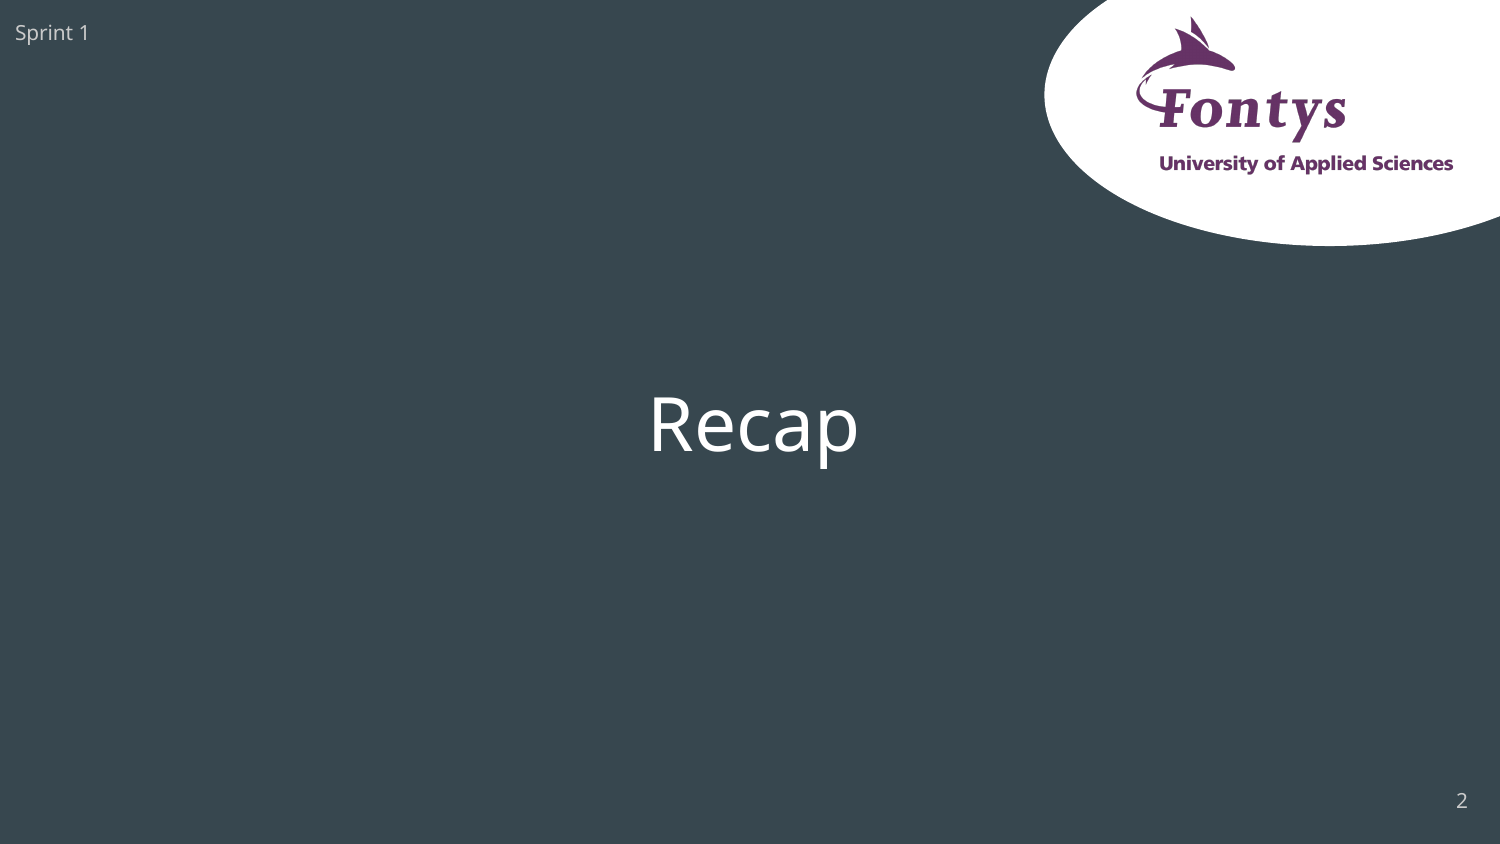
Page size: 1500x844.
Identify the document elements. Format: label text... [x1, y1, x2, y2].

picture [1133, 13, 1456, 177]
slide_number Sprint 1 [0, 0, 307, 65]
title Recap [110, 351, 1399, 493]
slide_number <number> [1392, 767, 1483, 833]
text_box [1045, 0, 1500, 246]
